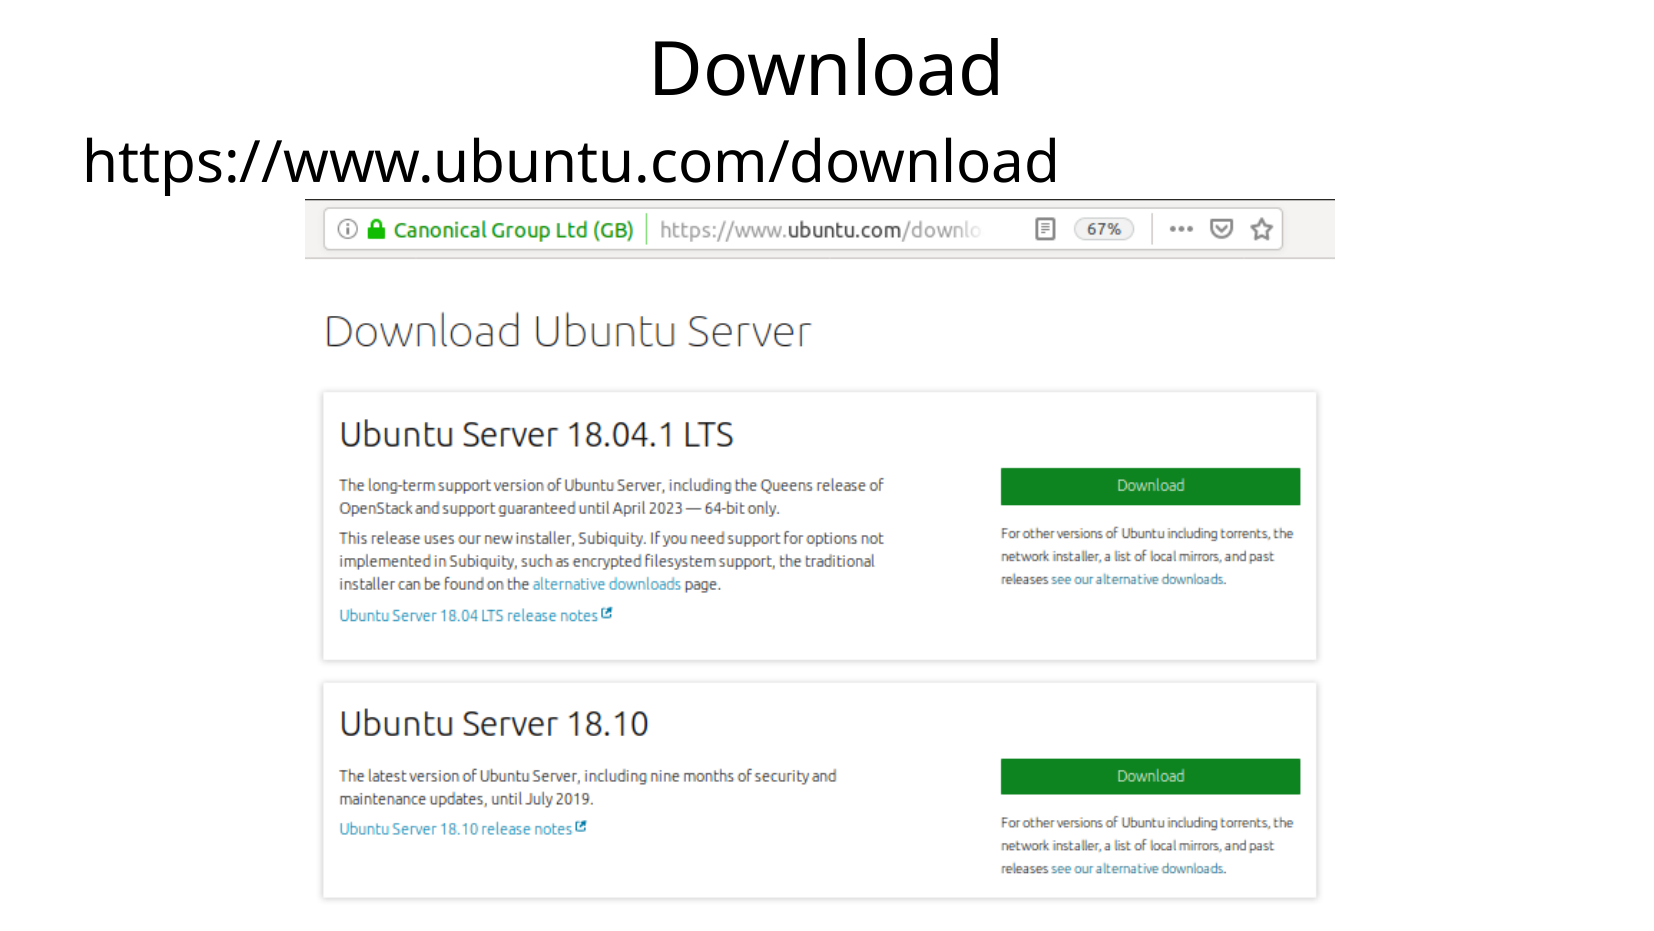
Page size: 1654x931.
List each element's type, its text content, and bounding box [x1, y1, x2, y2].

title Download [82, 28, 1571, 104]
subtitle https://www.ubuntu.com/download [82, 112, 1571, 207]
picture [305, 199, 1335, 915]
